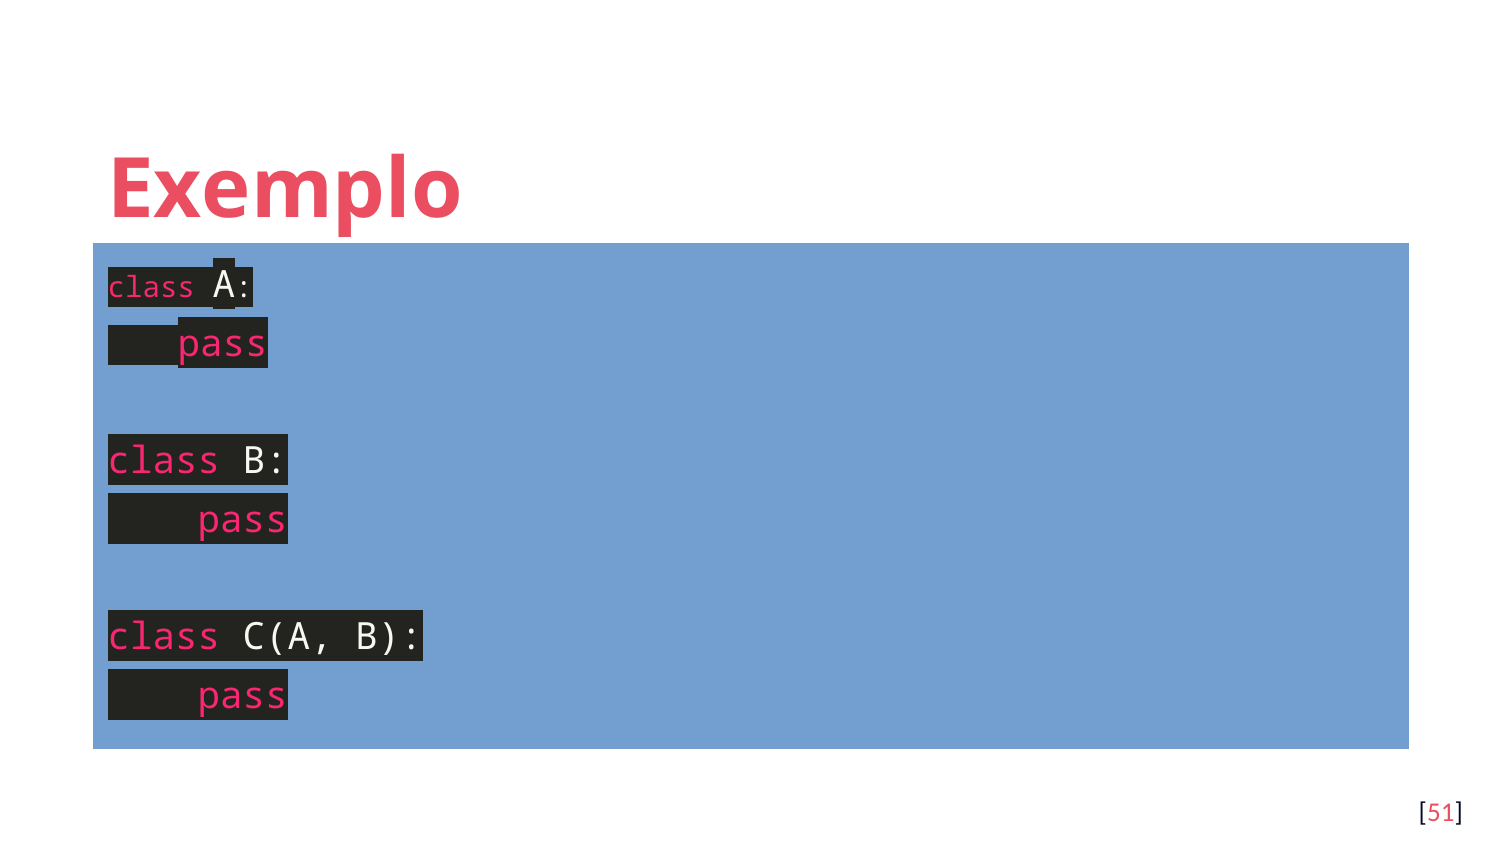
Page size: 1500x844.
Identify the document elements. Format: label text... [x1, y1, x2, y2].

slide_number [51] [1403, 779, 1494, 844]
text_box Exemplo [92, 104, 1408, 243]
table_header class A: pass class B: pass class C(A, B): pass [93, 243, 1409, 749]
